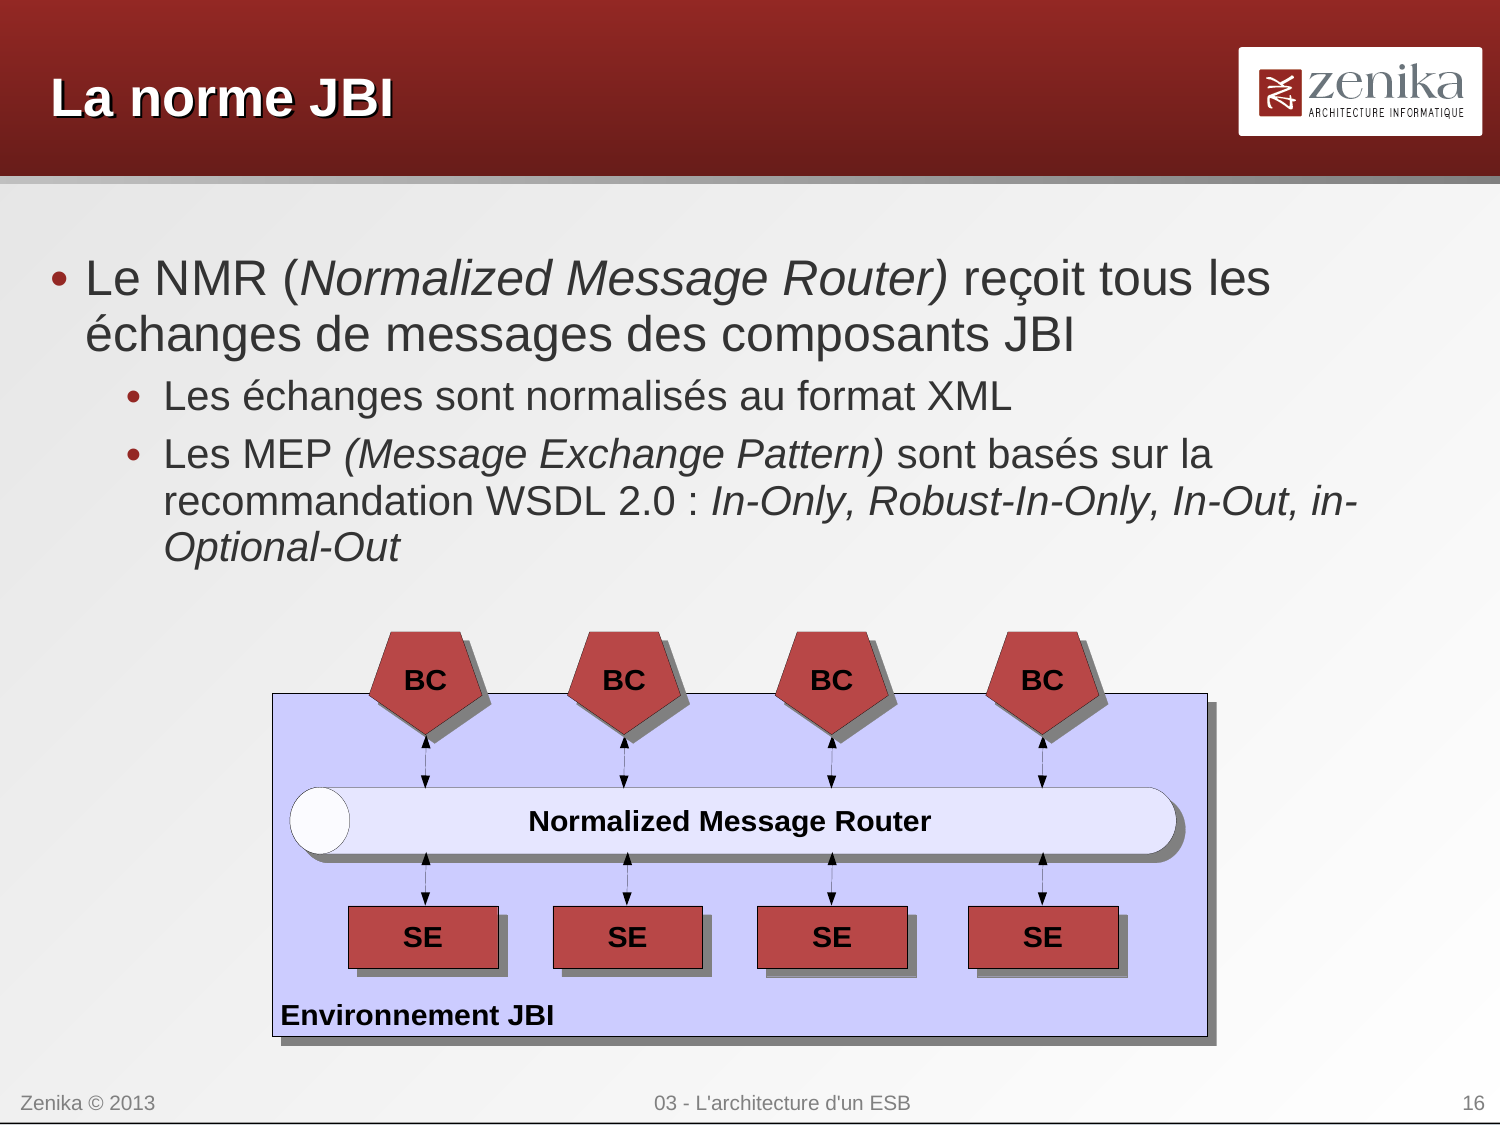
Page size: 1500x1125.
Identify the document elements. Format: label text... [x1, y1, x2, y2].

list Le NMR (Normalized Message Router) reçoit tous les échanges de messages des composants JBI Les échanges sont normalisés au format XML Les MEP (Message Exchange Pattern) sont basés sur la recommandation WSDL 2.0 : In-Only, Robust-In-Only, In-Out, in-Optional-Out [50, 250, 1477, 1064]
title La norme JBI [50, 22, 1206, 172]
picture [1257, 58, 1464, 125]
picture [271, 631, 1217, 1046]
